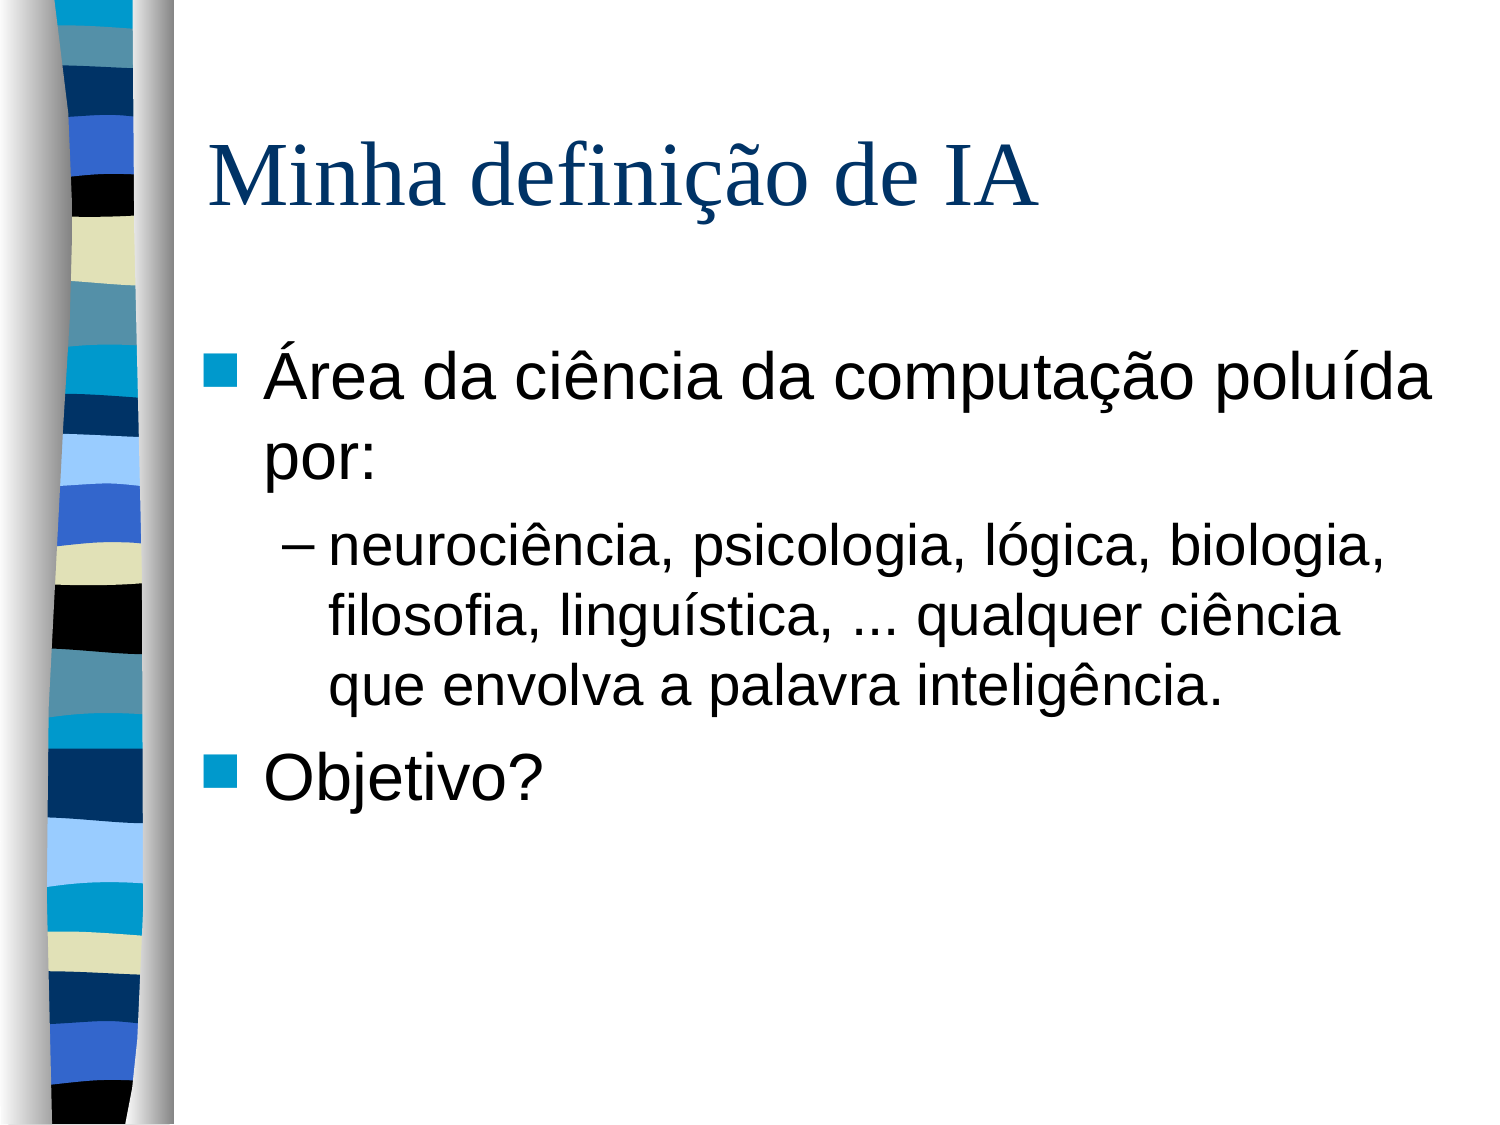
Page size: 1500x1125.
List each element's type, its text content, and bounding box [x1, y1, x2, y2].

title Minha definição de IA [192, 74, 1468, 263]
list Área da ciência da computação poluída por: neurociência, psicologia, lógica, biologia, filosofia, linguística, ... qualquer ciência que envolva a palavra inteligência. Objetivo? [192, 324, 1468, 1000]
